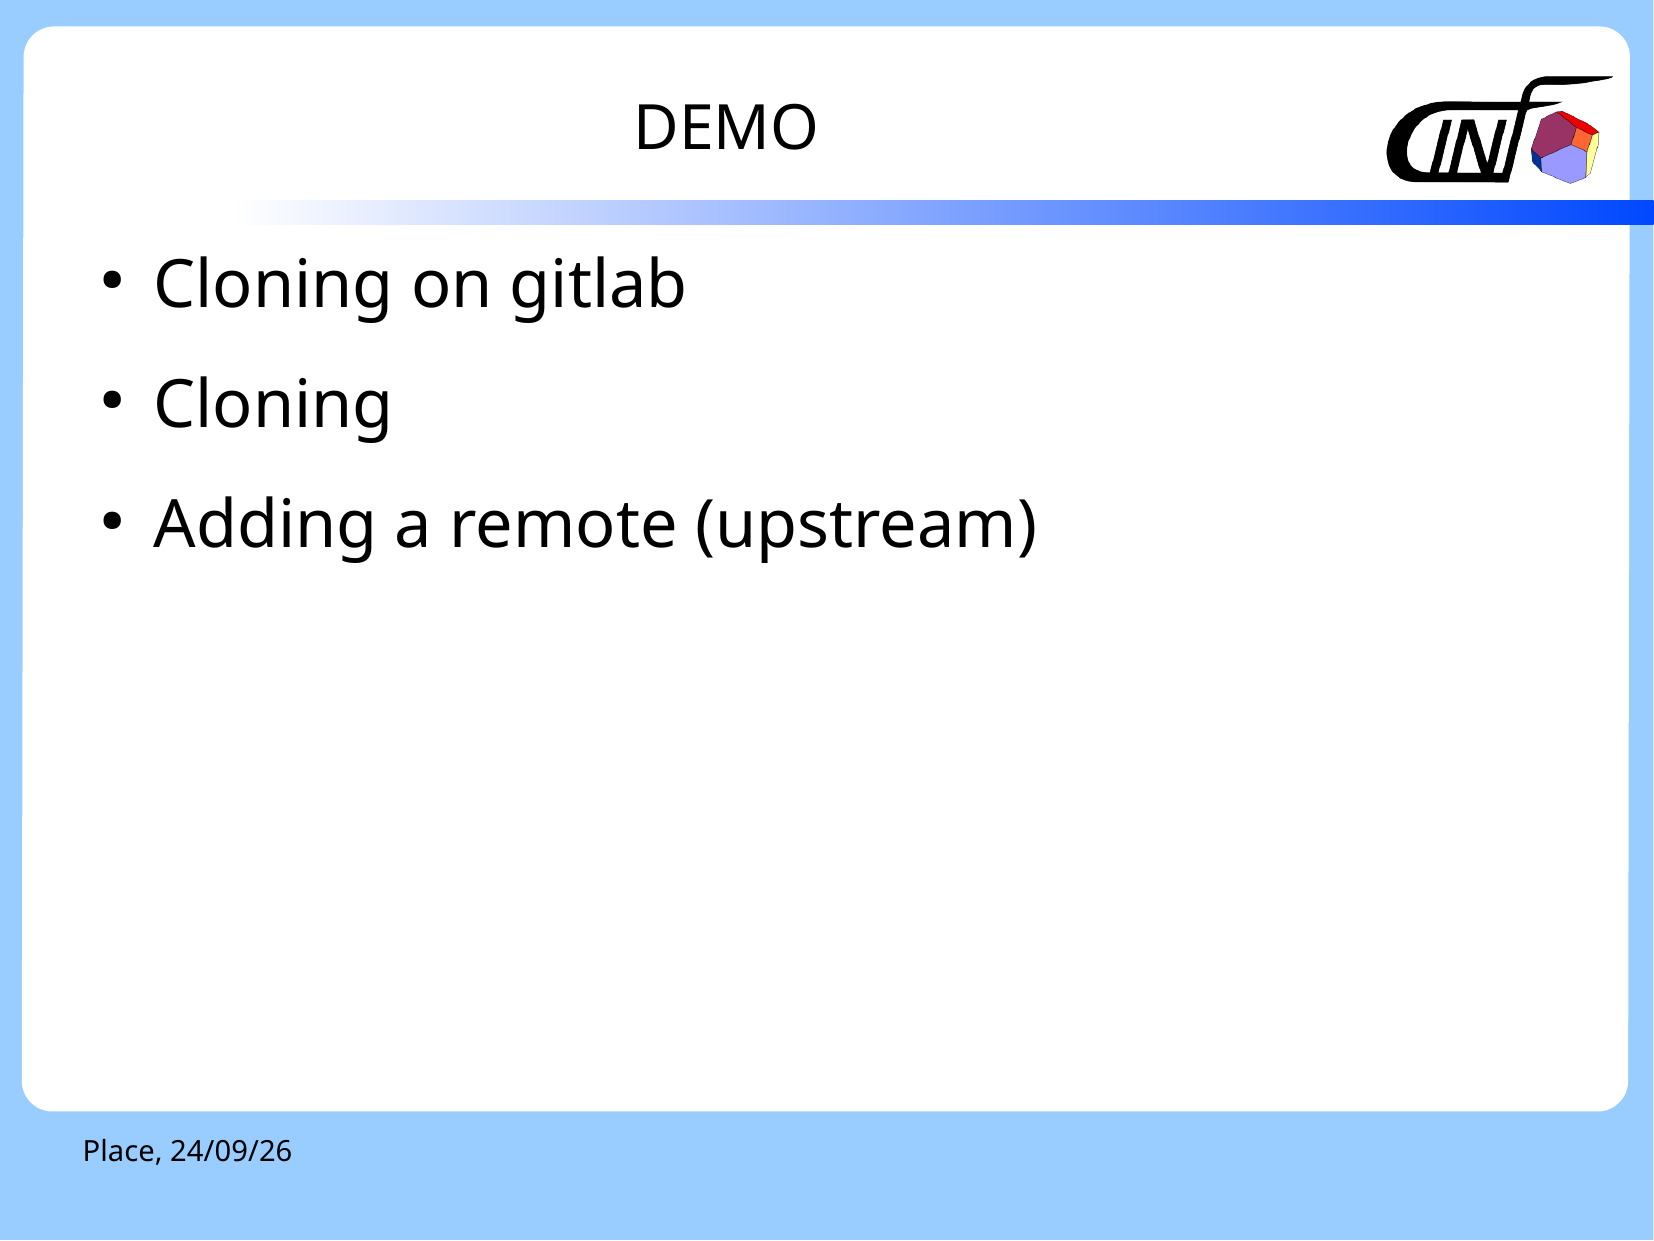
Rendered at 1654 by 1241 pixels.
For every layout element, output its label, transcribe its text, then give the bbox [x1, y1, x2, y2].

picture [1386, 76, 1613, 184]
title DEMO [82, 49, 1371, 201]
list Cloning on gitlab Cloning Adding a remote (upstream) [82, 236, 1571, 1055]
